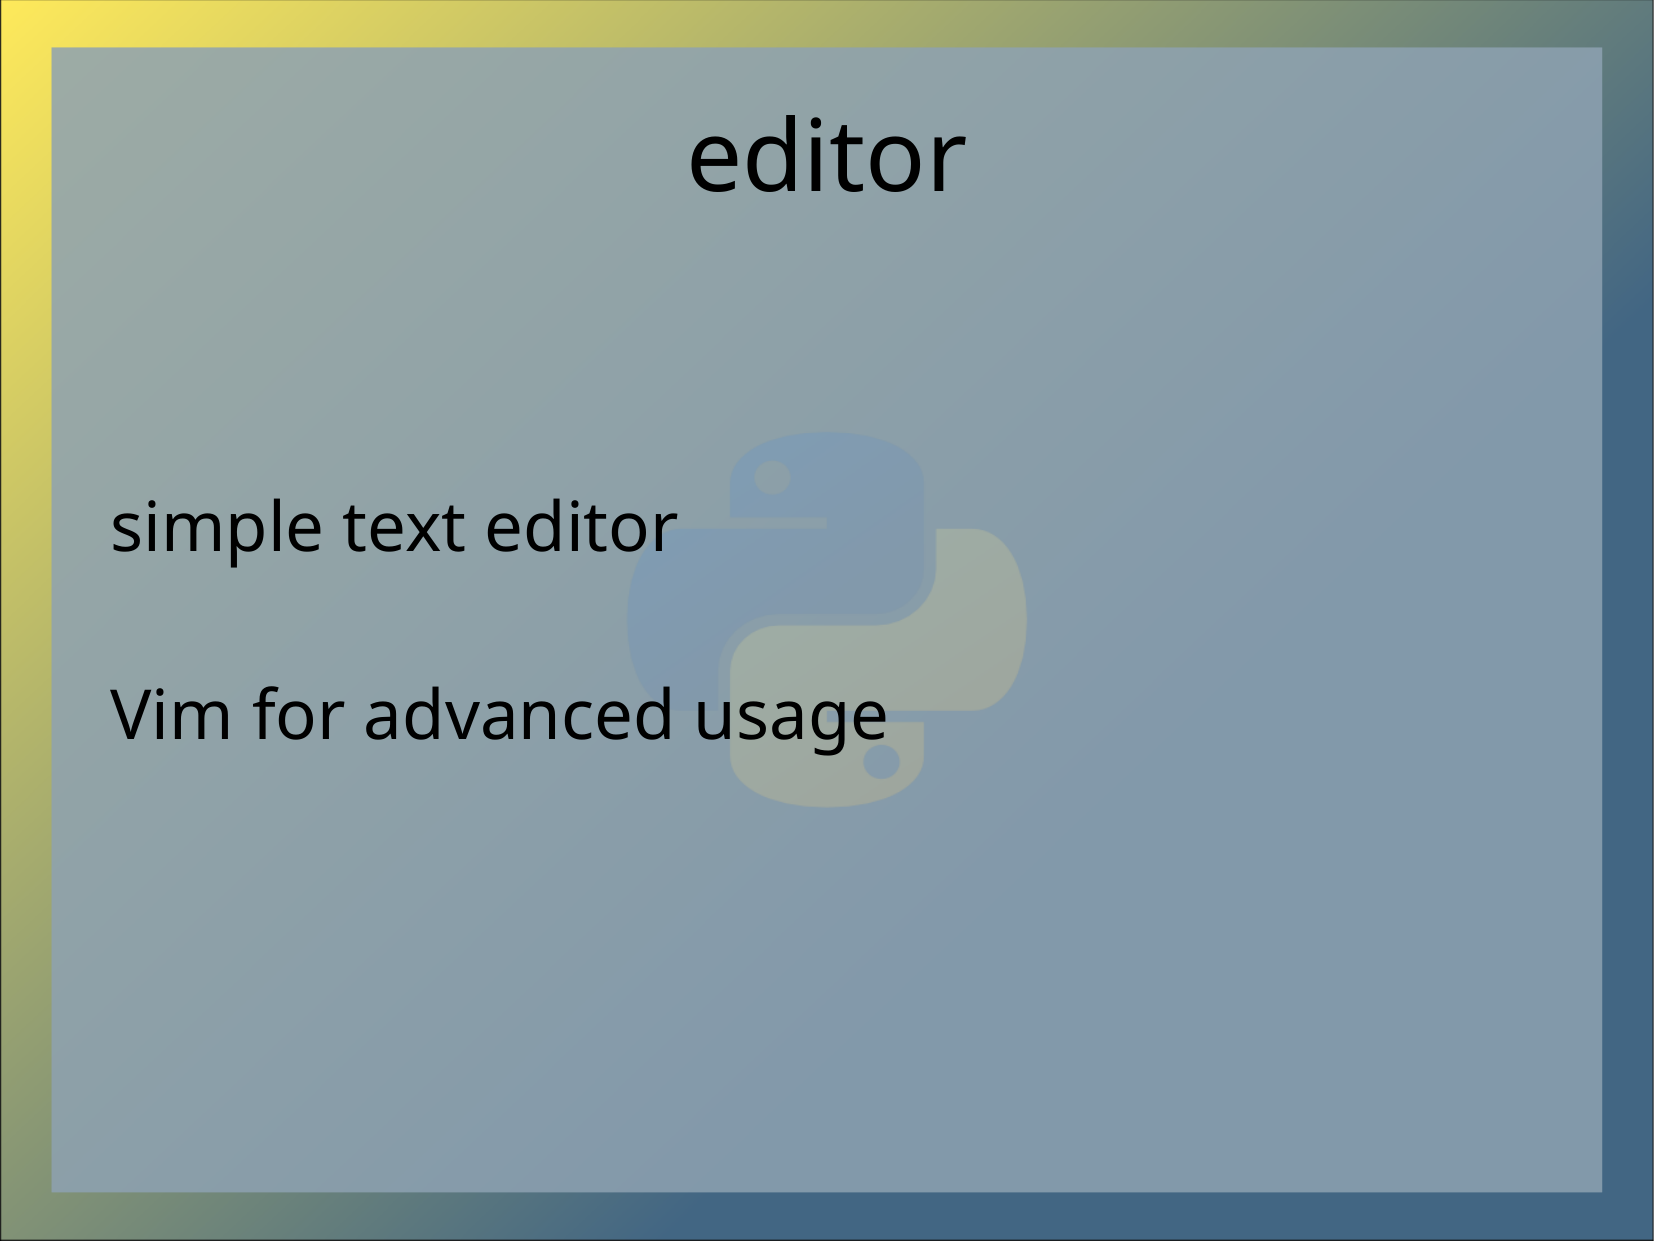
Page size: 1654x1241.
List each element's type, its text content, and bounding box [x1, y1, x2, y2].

title editor [82, 49, 1571, 257]
list simple text editor Vim for advanced usage [82, 477, 1571, 763]
picture [0, 0, 1654, 1241]
